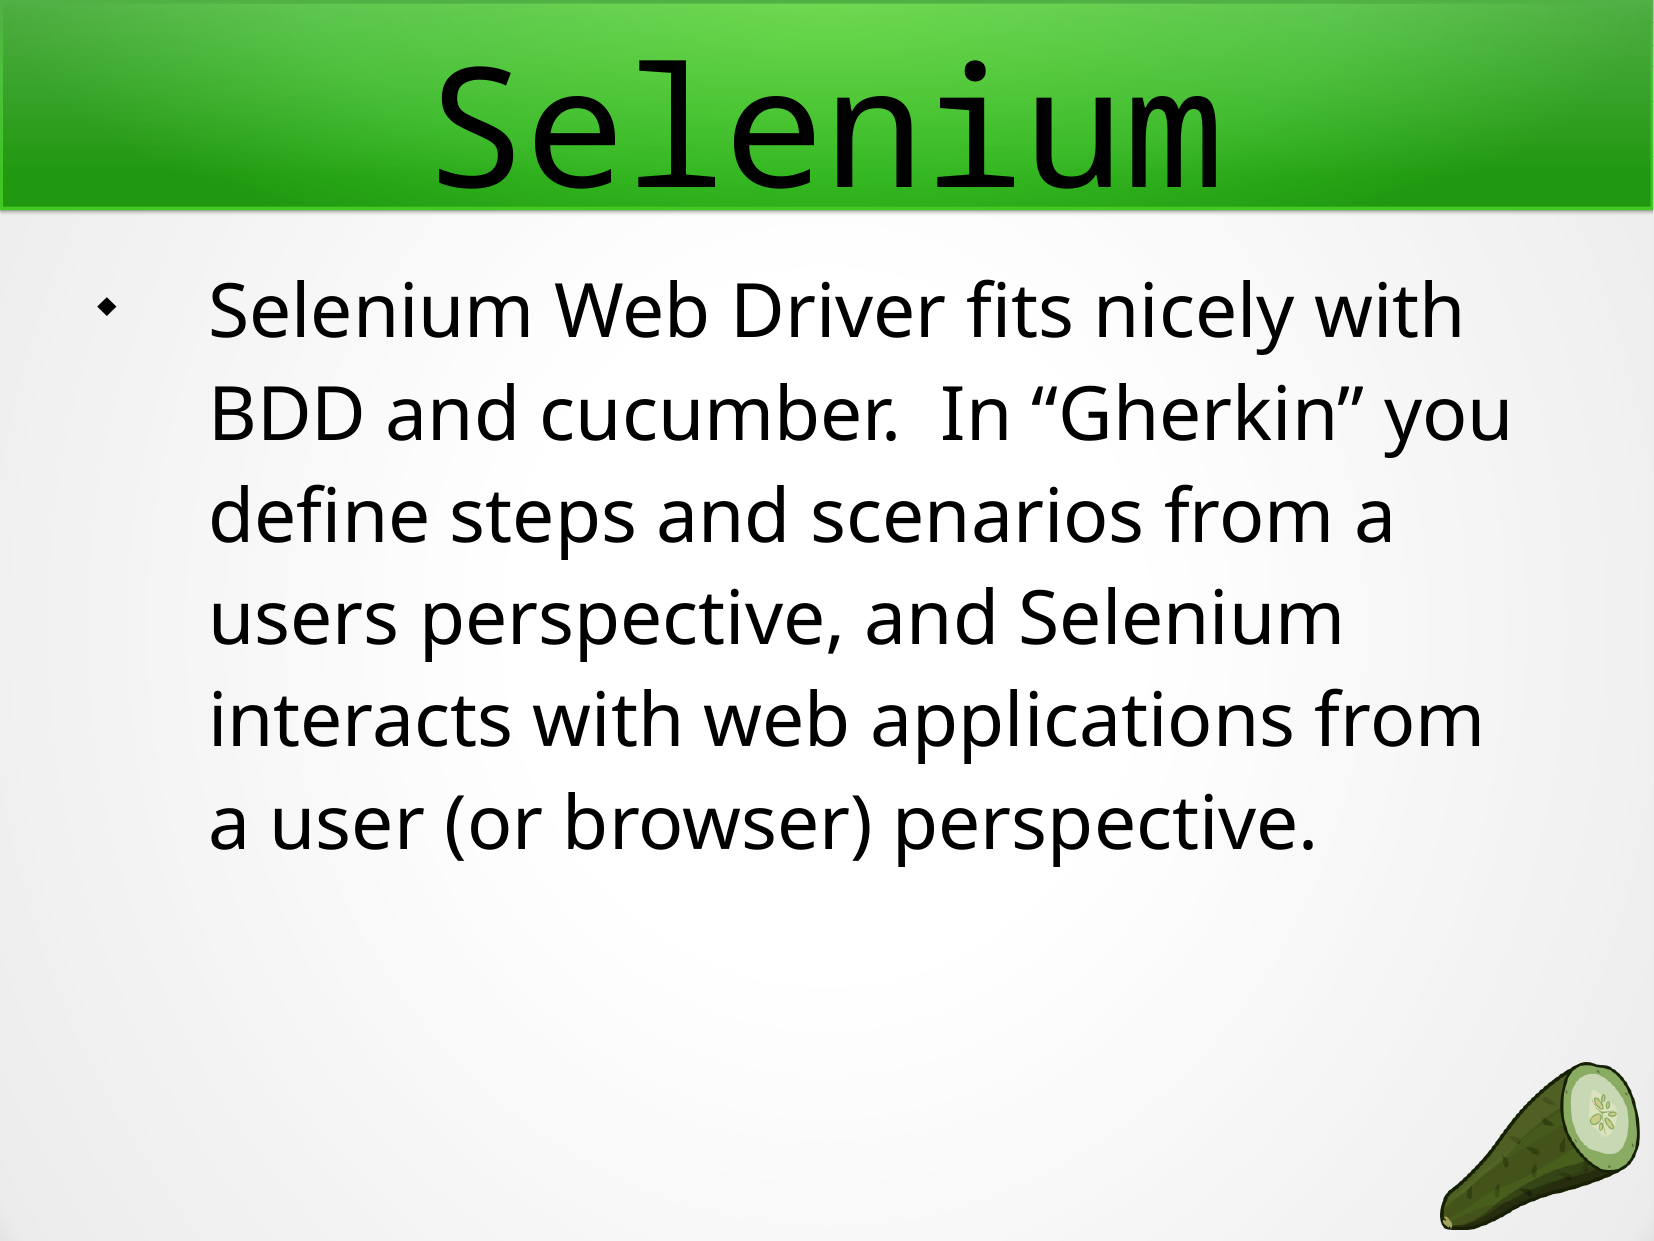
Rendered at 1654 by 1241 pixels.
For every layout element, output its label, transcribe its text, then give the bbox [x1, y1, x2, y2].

text_box Selenium [15, 1, 1636, 211]
text_box Selenium Web Driver fits nicely with BDD and cucumber. In “Gherkin” you define steps and scenarios from a users perspective, and Selenium interacts with web applications from a user (or browser) perspective. [60, 250, 1561, 945]
picture [1440, 1062, 1640, 1231]
